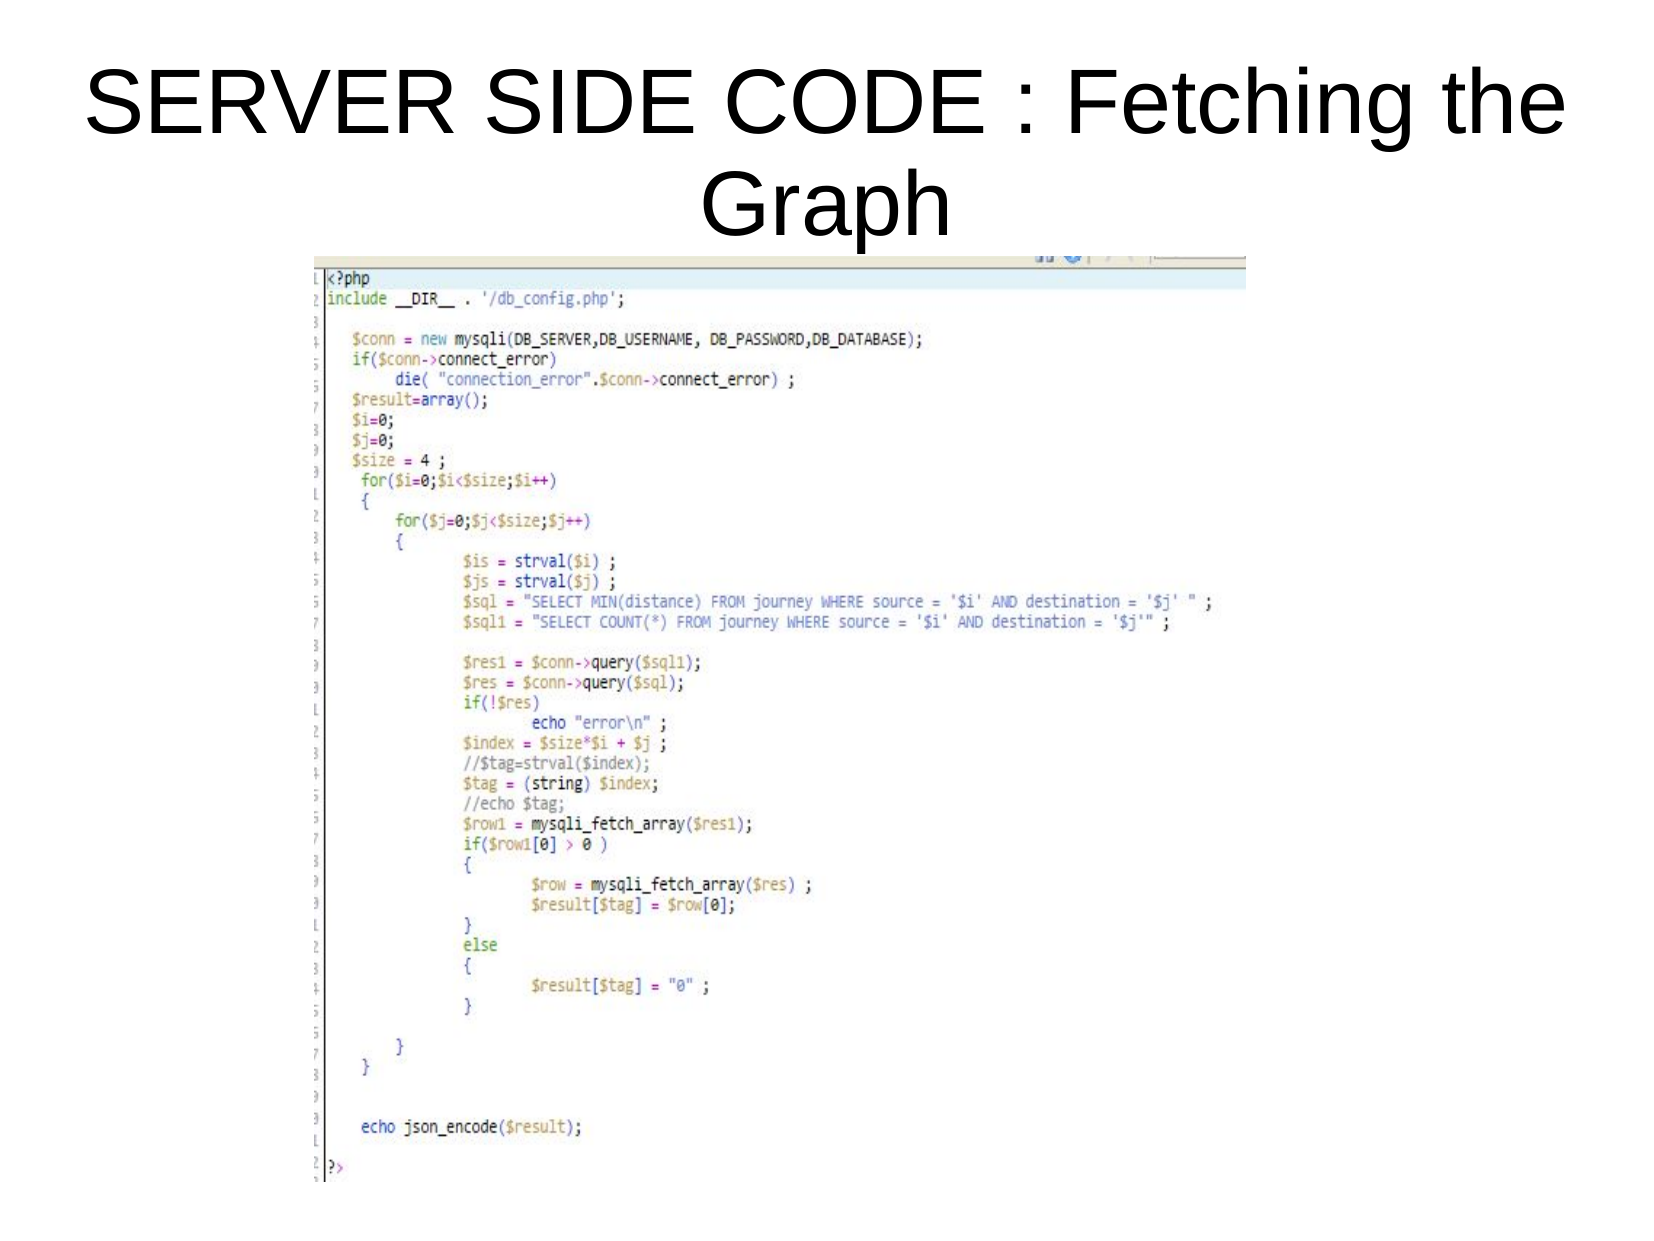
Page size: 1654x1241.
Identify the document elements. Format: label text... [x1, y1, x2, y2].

title SERVER SIDE CODE : Fetching the Graph [82, 49, 1571, 257]
picture [314, 256, 1246, 1182]
